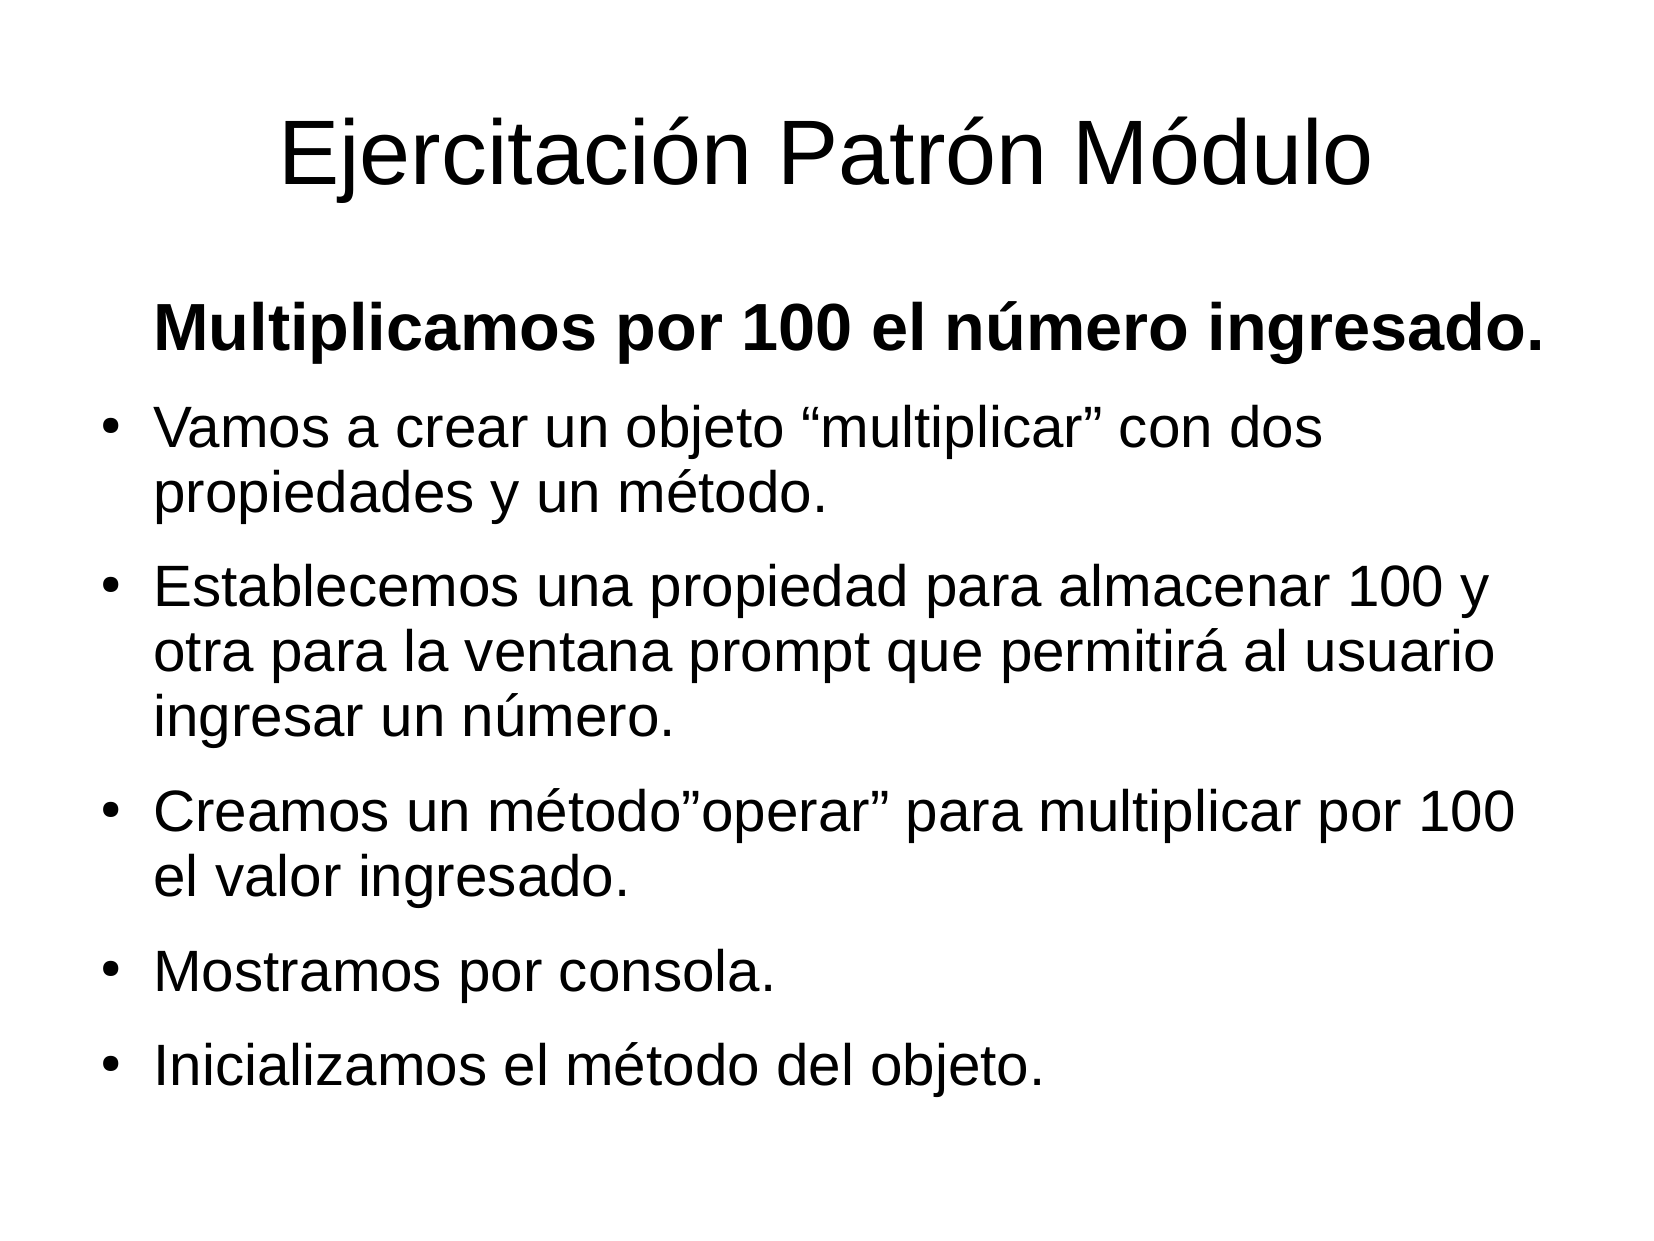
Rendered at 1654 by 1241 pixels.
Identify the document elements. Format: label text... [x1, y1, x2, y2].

title Ejercitación Patrón Módulo [82, 49, 1571, 257]
list Multiplicamos por 100 el número ingresado. Vamos a crear un objeto “multiplicar” con dos propiedades y un método. Establecemos una propiedad para almacenar 100 y otra para la ventana prompt que permitirá al usuario ingresar un número. Creamos un método”operar” para multiplicar por 100 el valor ingresado. Mostramos por consola. Inicializamos el método del objeto. [82, 290, 1571, 1109]
